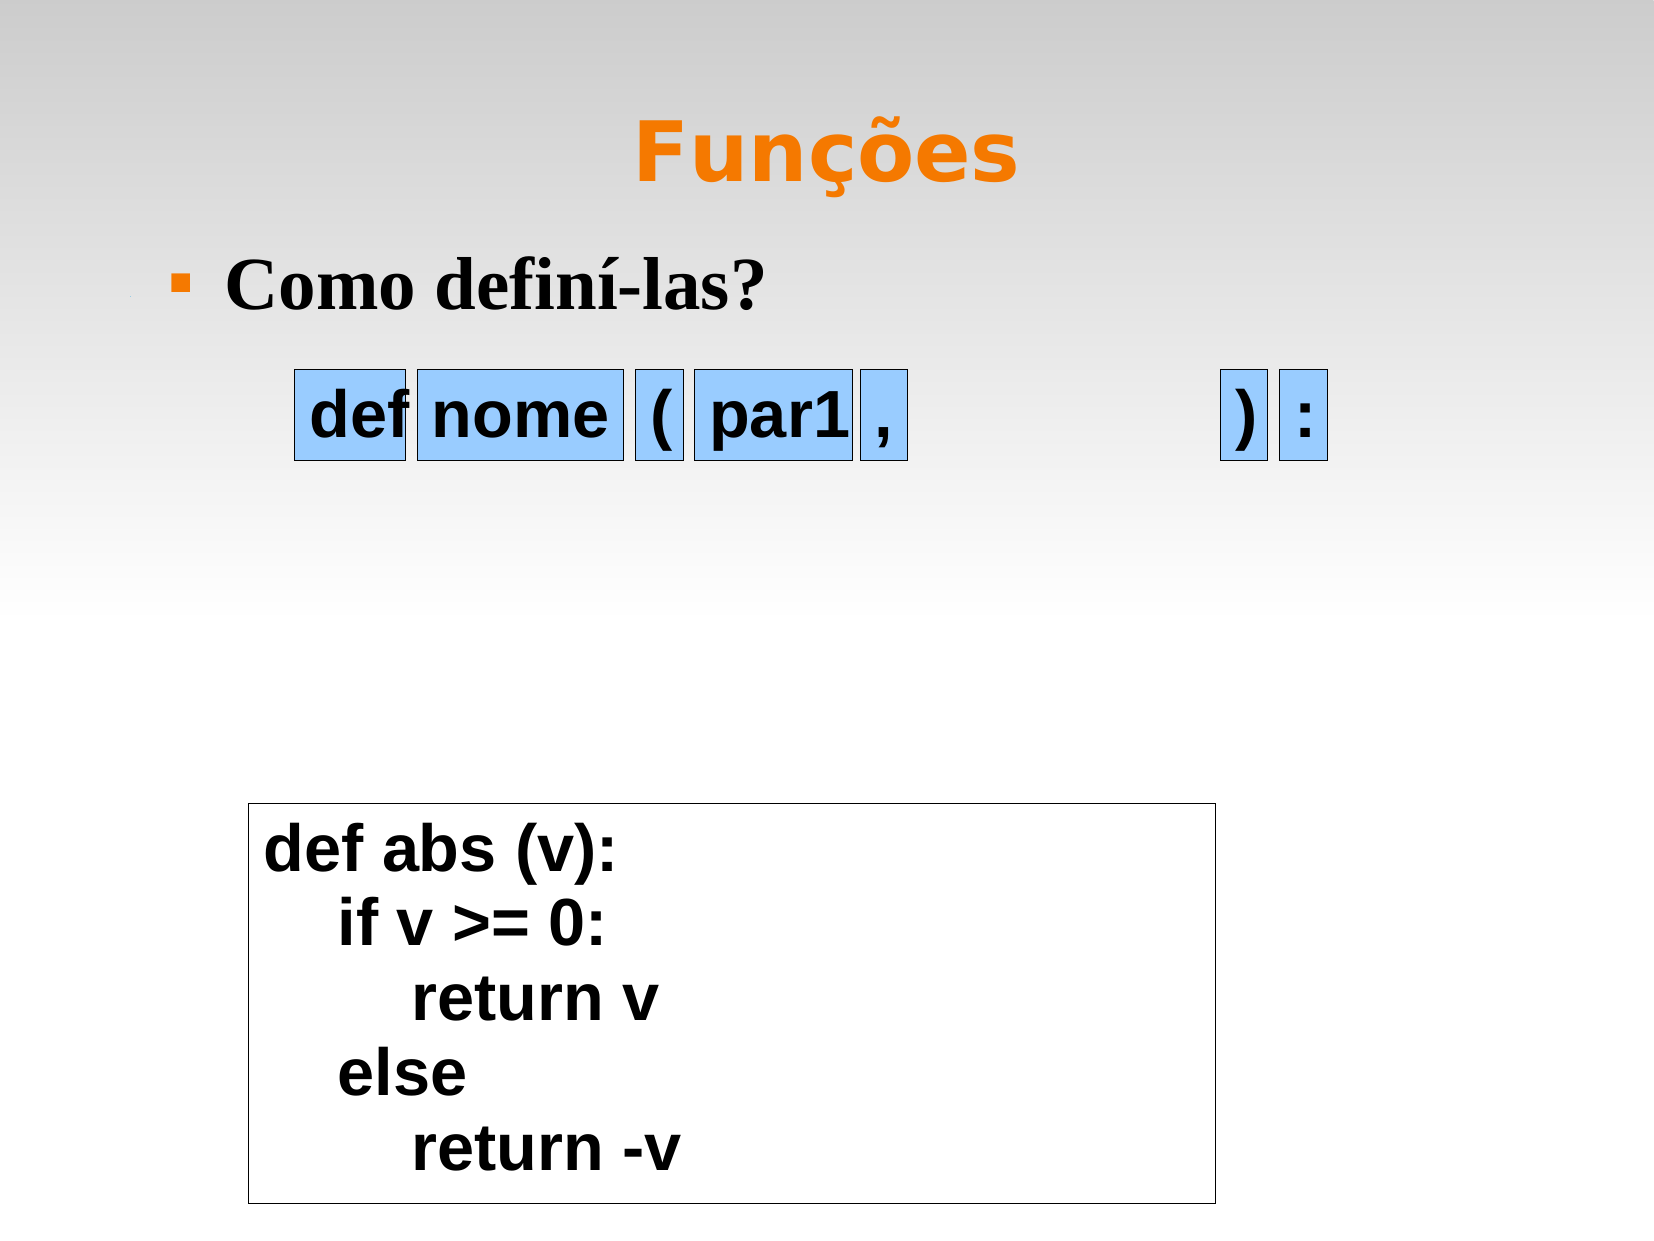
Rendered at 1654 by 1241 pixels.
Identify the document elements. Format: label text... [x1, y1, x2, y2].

text_box nome [417, 369, 624, 461]
title Funções [82, 49, 1571, 242]
text_box : [1279, 369, 1328, 461]
text_box ( [635, 369, 684, 461]
text_box def [294, 369, 406, 461]
list Como definí-las? [82, 242, 1571, 1062]
text_box , [860, 369, 908, 461]
text_box par1 [694, 369, 853, 461]
text_box def abs (v): if v >= 0: return v else return -v [248, 803, 1216, 1204]
text_box ) [1220, 369, 1268, 461]
